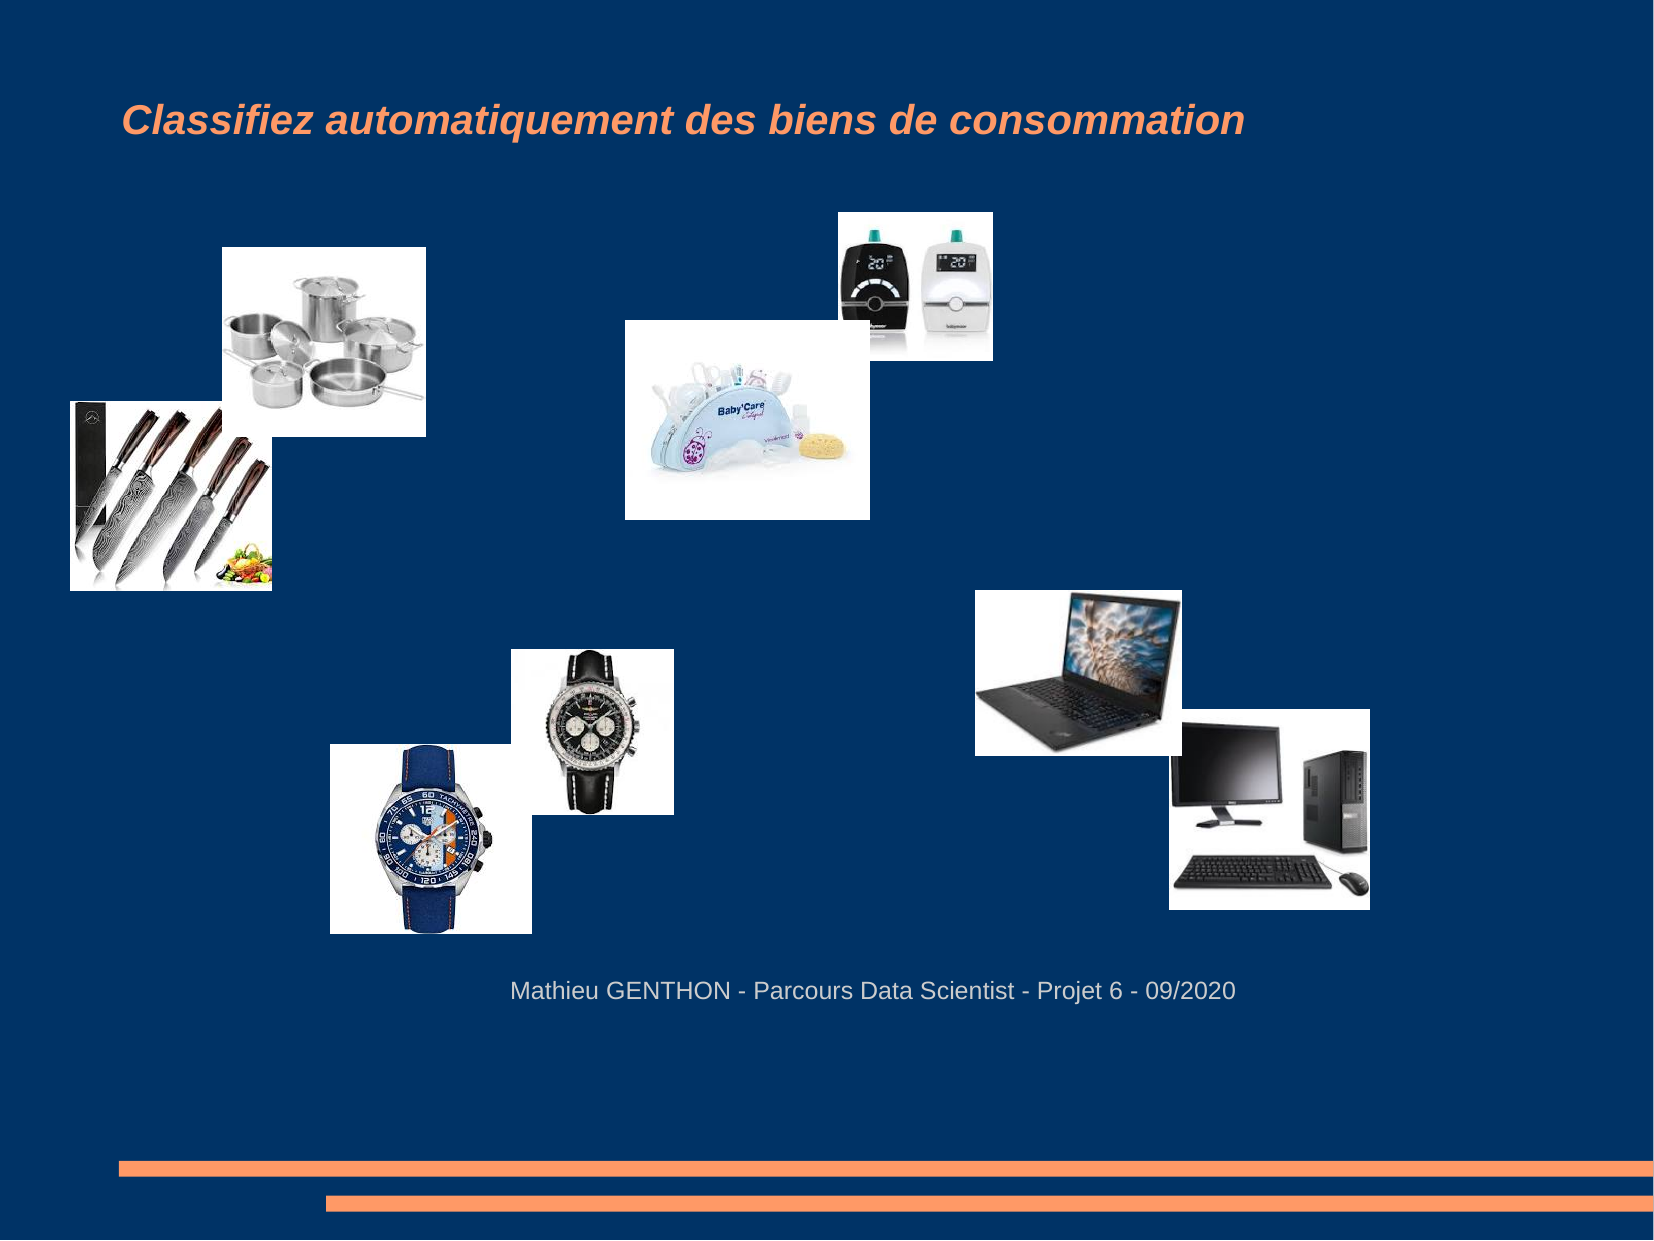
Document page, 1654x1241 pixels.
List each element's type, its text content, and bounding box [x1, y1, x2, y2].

picture [625, 212, 993, 520]
title Classifiez automatiquement des biens de consommation [121, 16, 1534, 224]
picture [330, 649, 674, 934]
picture [975, 590, 1370, 910]
subtitle Mathieu GENTHON - Parcours Data Scientist - Projet 6 - 09/2020 [178, 862, 1570, 1147]
picture [70, 247, 426, 591]
